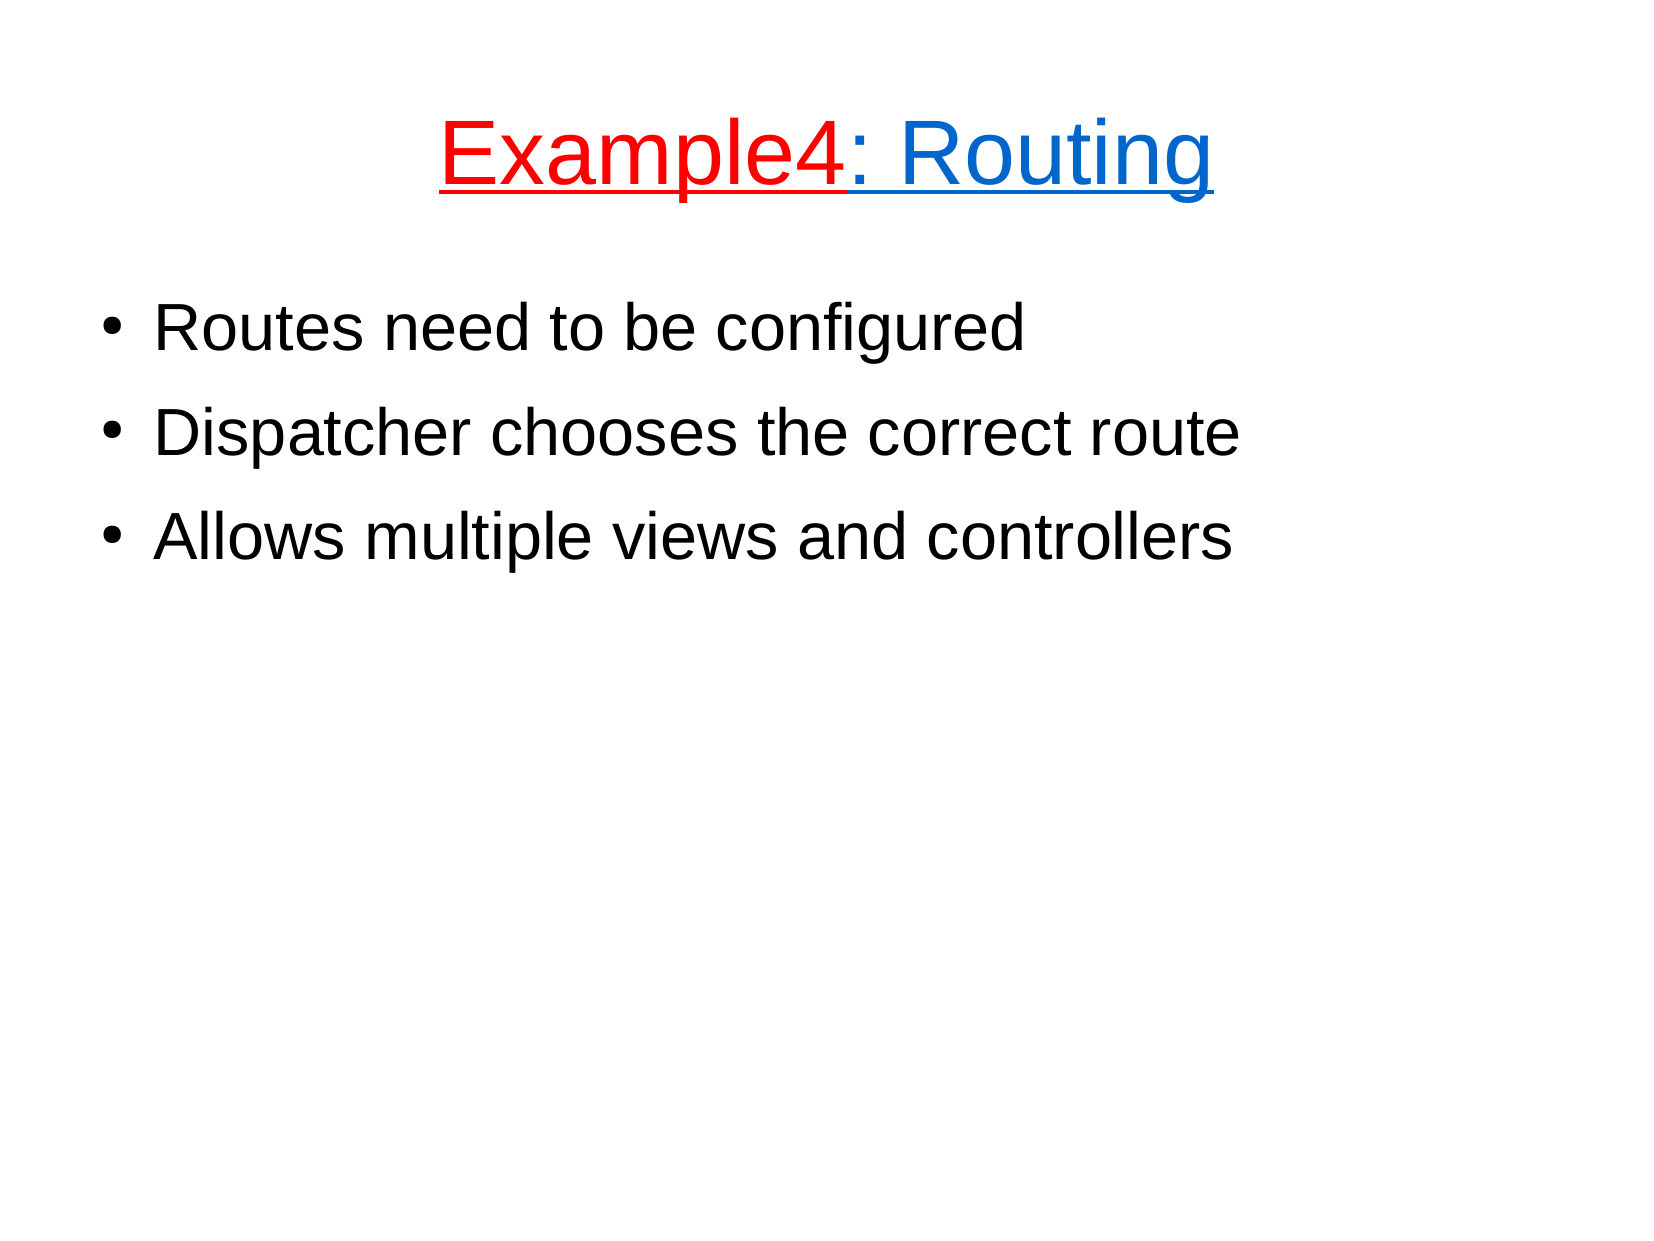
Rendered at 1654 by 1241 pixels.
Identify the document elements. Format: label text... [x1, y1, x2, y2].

list Routes need to be configured Dispatcher chooses the correct route Allows multiple views and controllers [82, 290, 1571, 1010]
title Example4: Routing [82, 49, 1571, 257]
